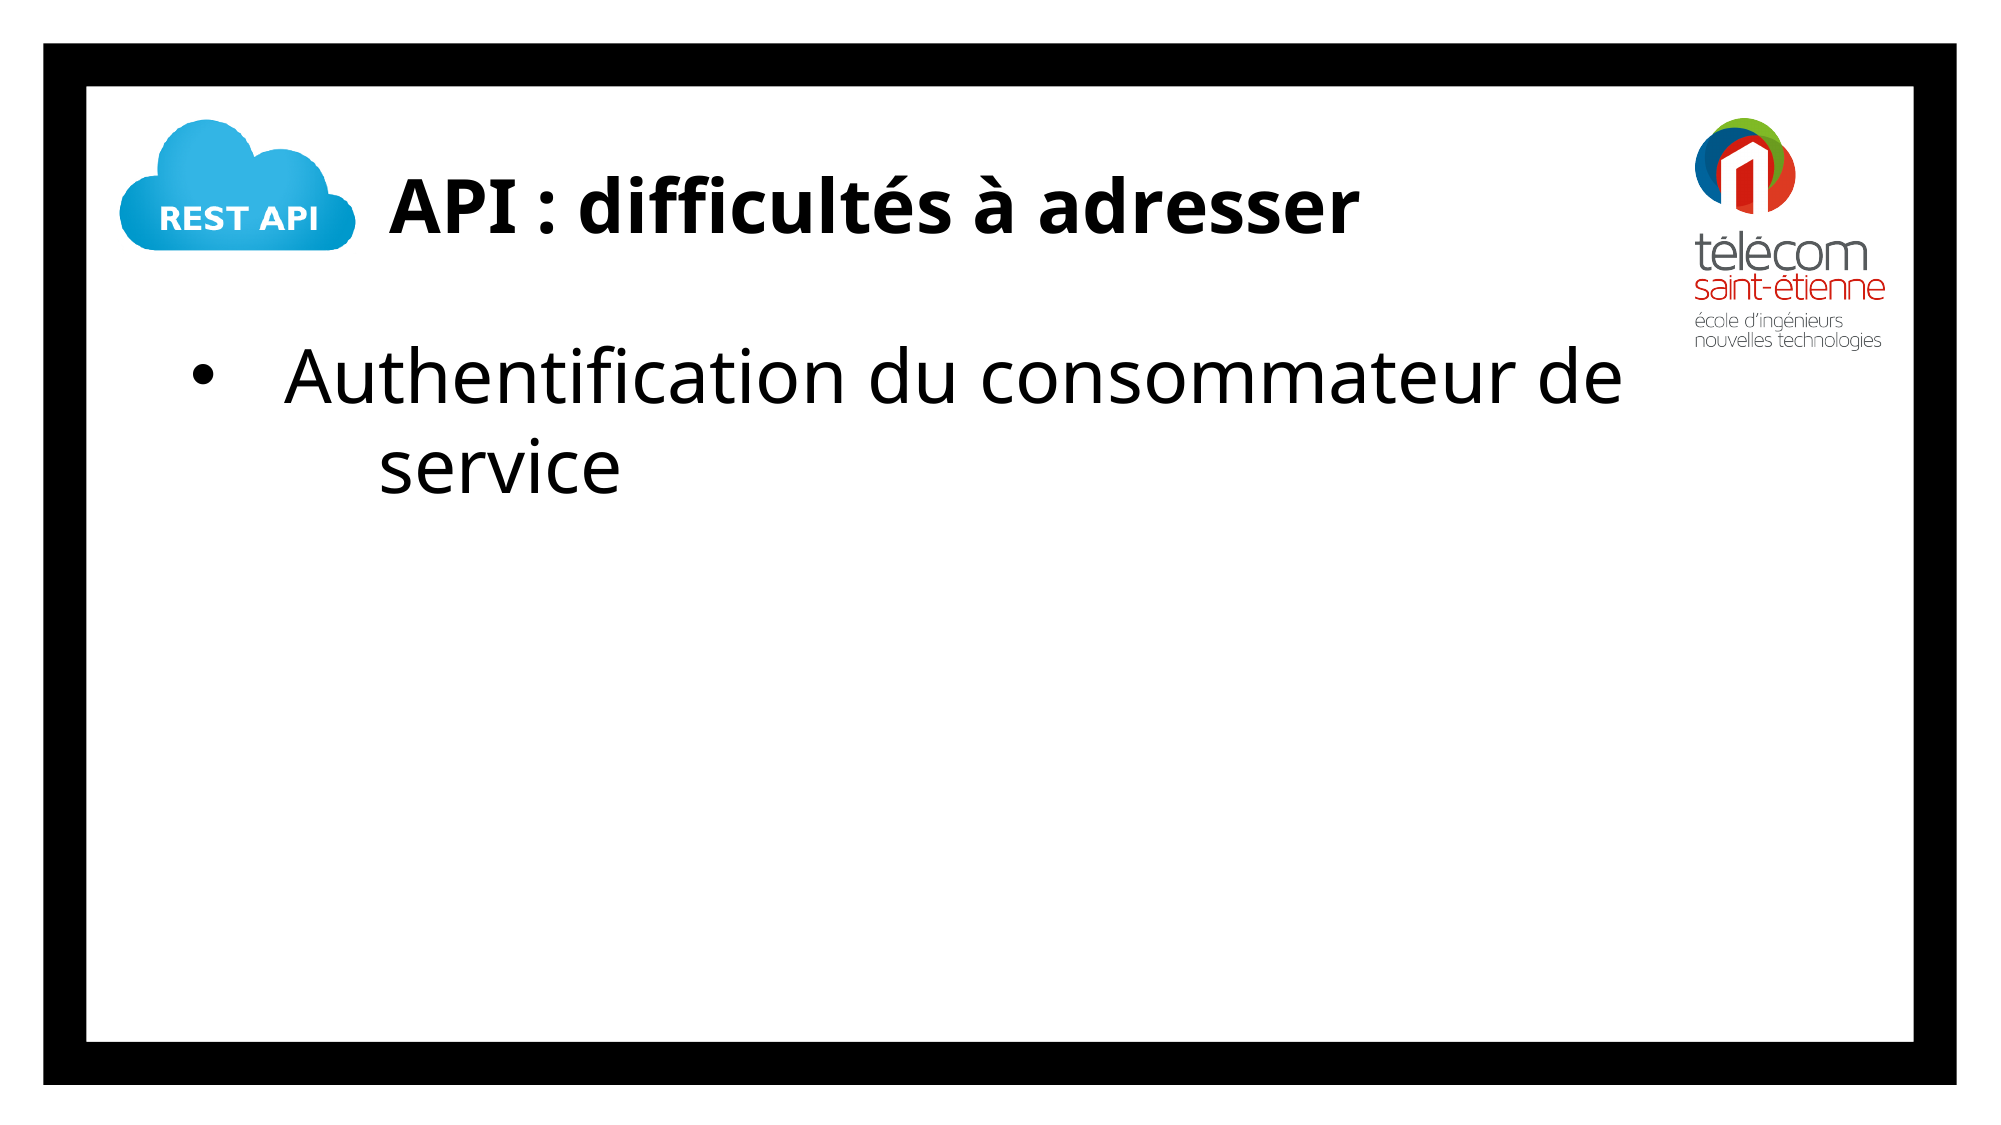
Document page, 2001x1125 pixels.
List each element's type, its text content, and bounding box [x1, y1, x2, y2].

title API : difficultés à adresser [369, 138, 1695, 304]
picture [117, 118, 357, 254]
picture [1695, 118, 1885, 351]
text_box Authentification du consommateur de service [175, 320, 1881, 700]
